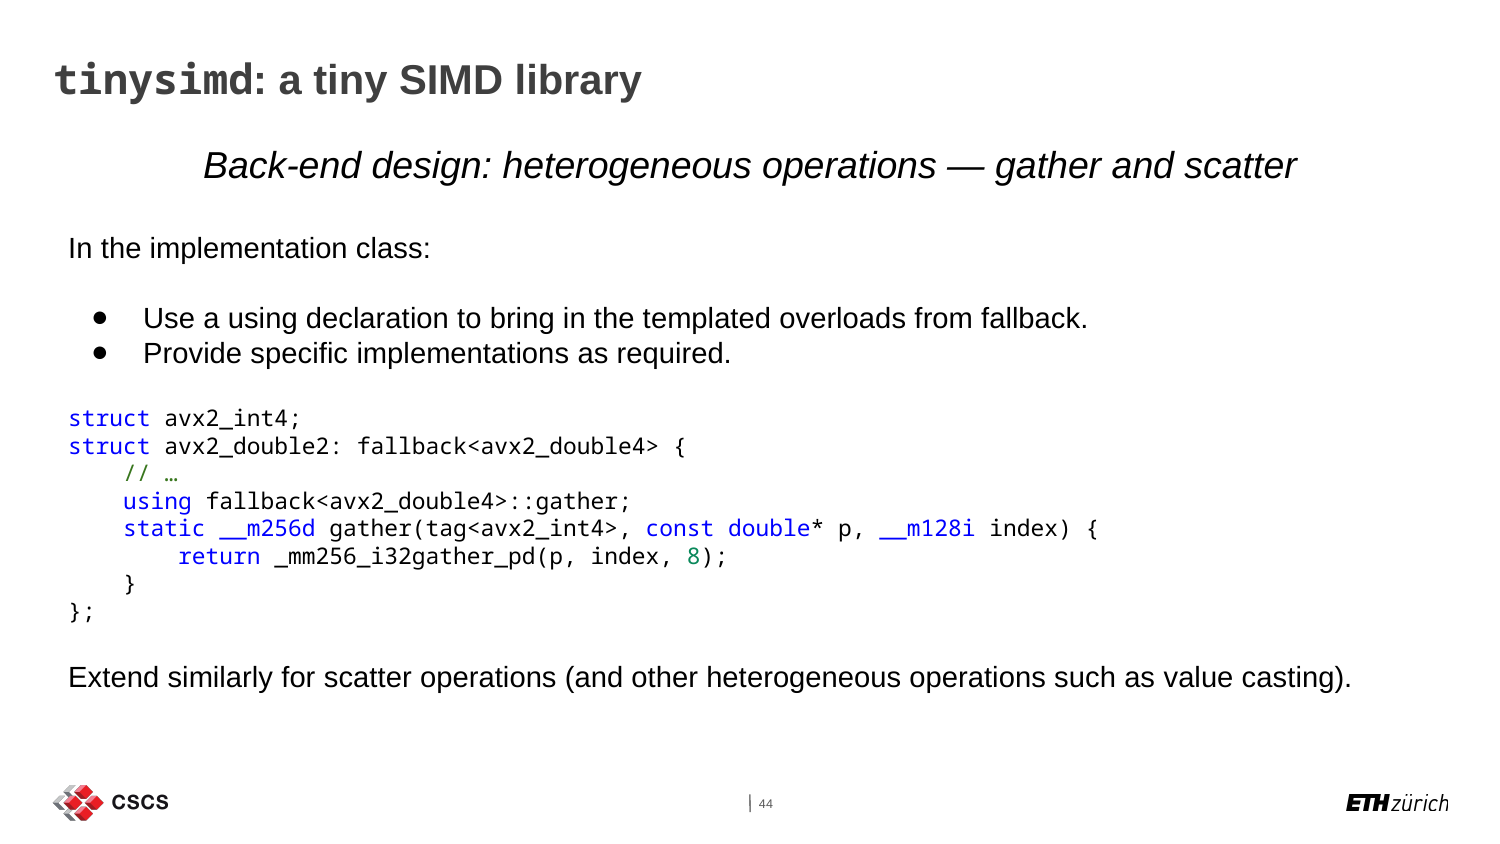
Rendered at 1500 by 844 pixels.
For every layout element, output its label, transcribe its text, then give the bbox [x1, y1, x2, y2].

text_box In the implementation class: Use a using declaration to bring in the templated overloads from fallback. Provide specific implementations as required. struct avx2_int4; struct avx2_double2: fallback<avx2_double4> { // … using fallback<avx2_double4>::gather; static __m256d gather(tag<avx2_int4>, const double* p, __m128i index) { return _mm256_i32gather_pd(p, index, 8); } }; Extend similarly for scatter operations (and other heterogeneous operations such as value casting). [53, 214, 1447, 767]
slide_number <number> [750, 794, 798, 813]
picture [43, 775, 177, 830]
title tinysimd: a tiny SIMD library [53, 5, 1447, 112]
picture [1346, 794, 1448, 811]
list Back-end design: heterogeneous operations — gather and scatter [53, 133, 1447, 214]
